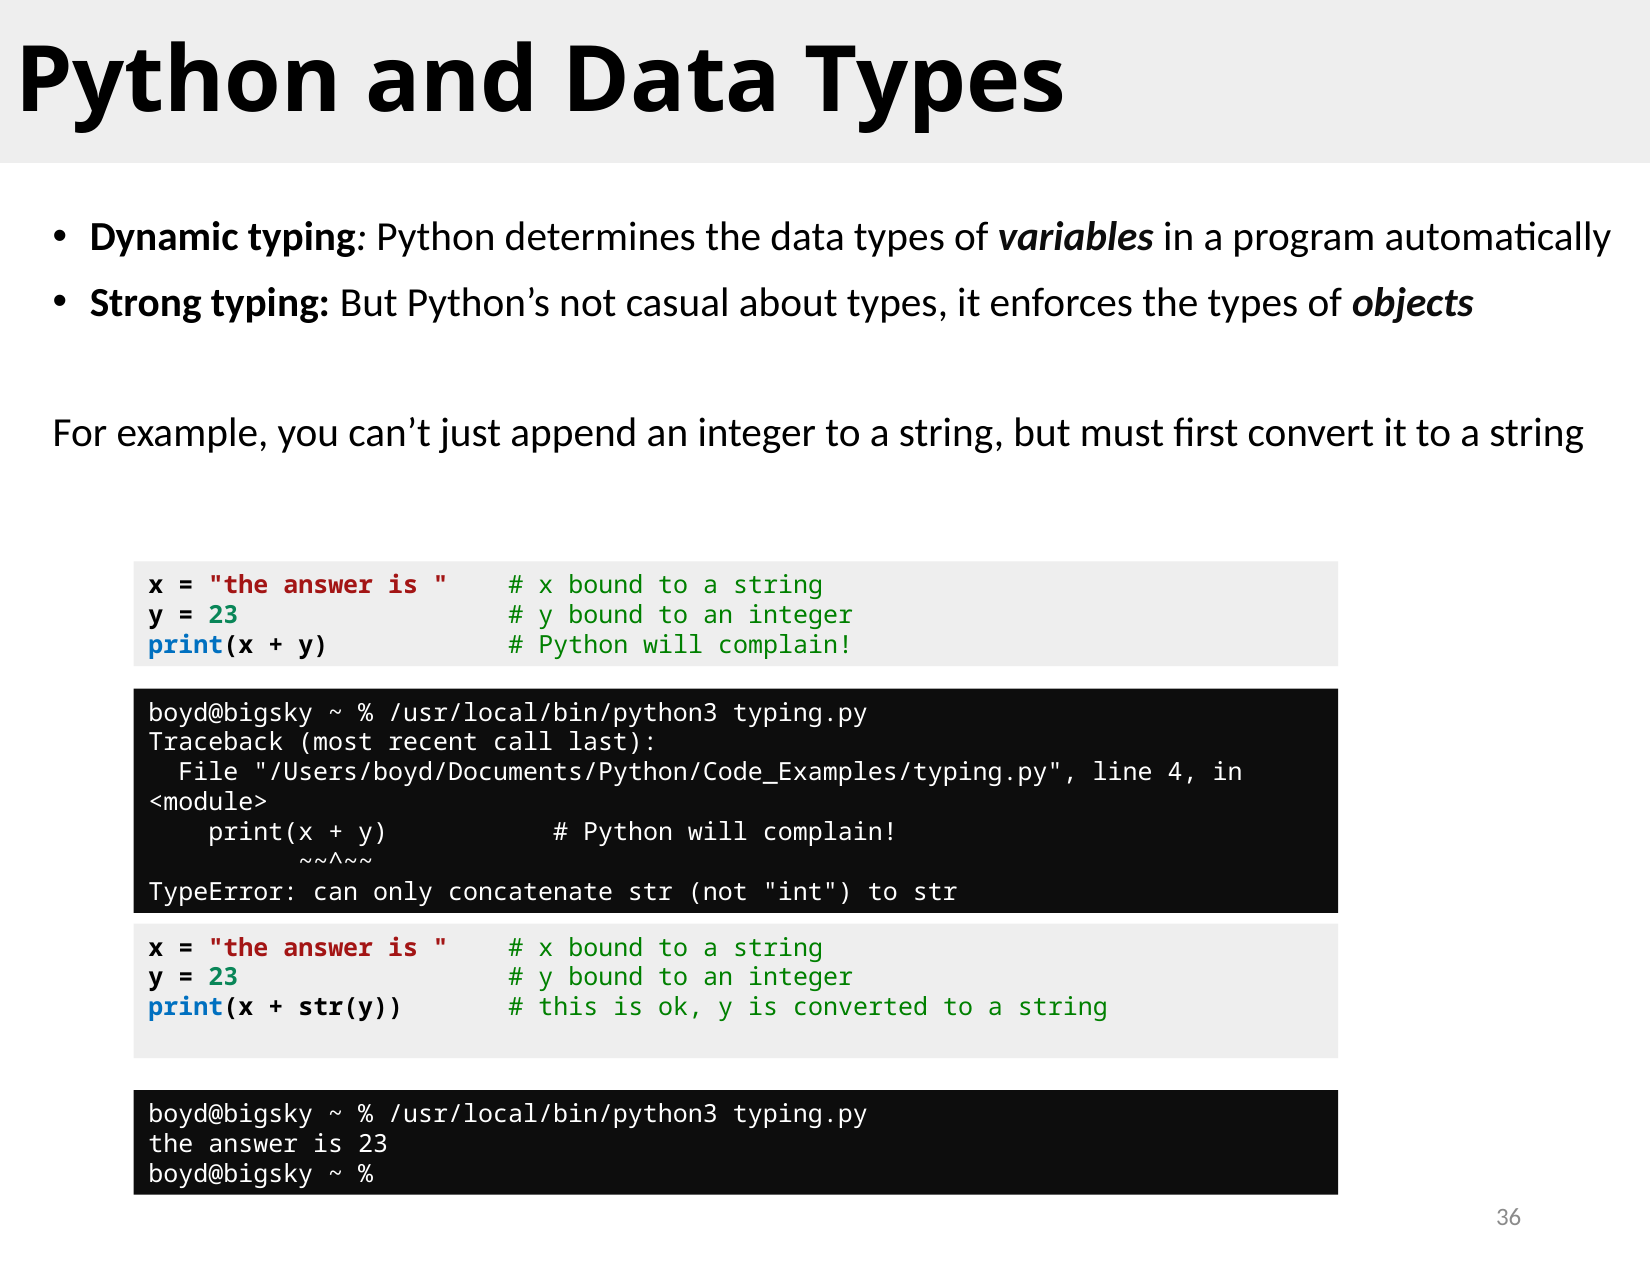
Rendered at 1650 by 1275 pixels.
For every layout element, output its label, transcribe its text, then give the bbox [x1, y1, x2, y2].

text_box x = "the answer is " # x bound to a string y = 23 # y bound to an integer print(x + y) # Python will complain! [133, 561, 1339, 667]
text_box boyd@bigsky ~ % /usr/local/bin/python3 typing.py Traceback (most recent call last): File "/Users/boyd/Documents/Python/Code_Examples/typing.py", line 4, in <module> print(x + y) # Python will complain! ~~^~~ TypeError: can only concatenate str (not "int") to str [133, 688, 1339, 913]
text_box boyd@bigsky ~ % /usr/local/bin/python3 typing.py the answer is 23 boyd@bigsky ~ % [133, 1090, 1339, 1195]
list Dynamic typing: Python determines the data types of variables in a program automatically Strong typing: But Python’s not casual about types, it enforces the types of objects For example, you can’t just append an integer to a string, but must first convert it to a string [37, 207, 1629, 550]
title Python and Data Types [0, 0, 1650, 163]
text_box x = "the answer is " # x bound to a string y = 23 # y bound to an integer print(x + str(y)) # this is ok, y is converted to a string [133, 923, 1339, 1059]
